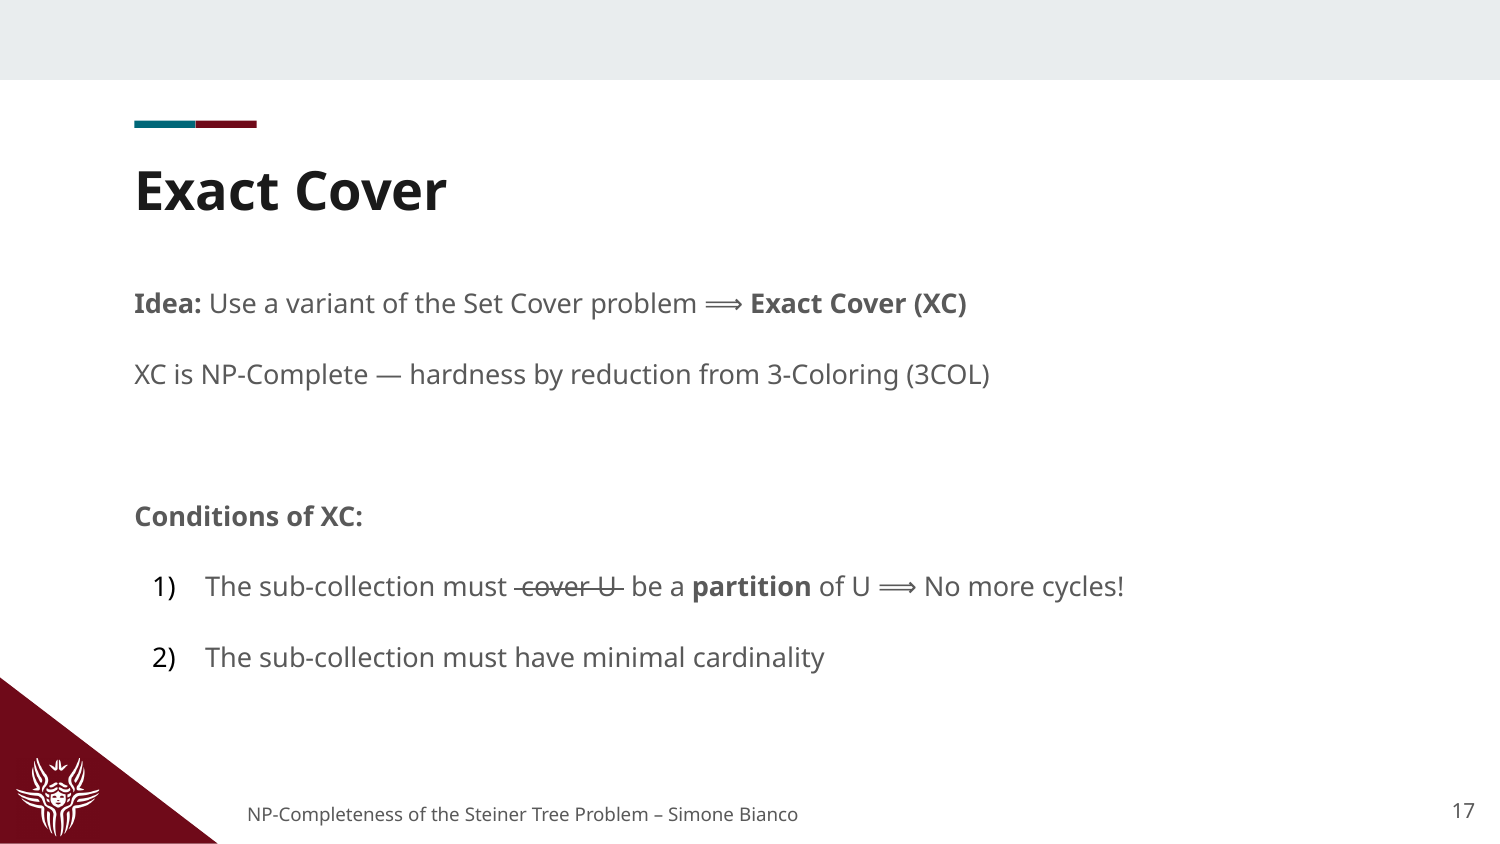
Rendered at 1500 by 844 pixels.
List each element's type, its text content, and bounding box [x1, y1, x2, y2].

list Idea: Use a variant of the Set Cover problem ⟹ Exact Cover (XC) XC is NP-Complete — hardness by reduction from 3-Coloring (3COL) Conditions of XC: The sub-collection must cover U be a partition of U ⟹ No more cycles! The sub-collection must have minimal cardinality [119, 267, 1418, 638]
picture [16, 758, 100, 839]
subtitle NP-Completeness of the Steiner Tree Problem – Simone Bianco [232, 783, 1193, 839]
slide_number <number> [1400, 779, 1491, 844]
title Exact Cover [119, 141, 1381, 230]
